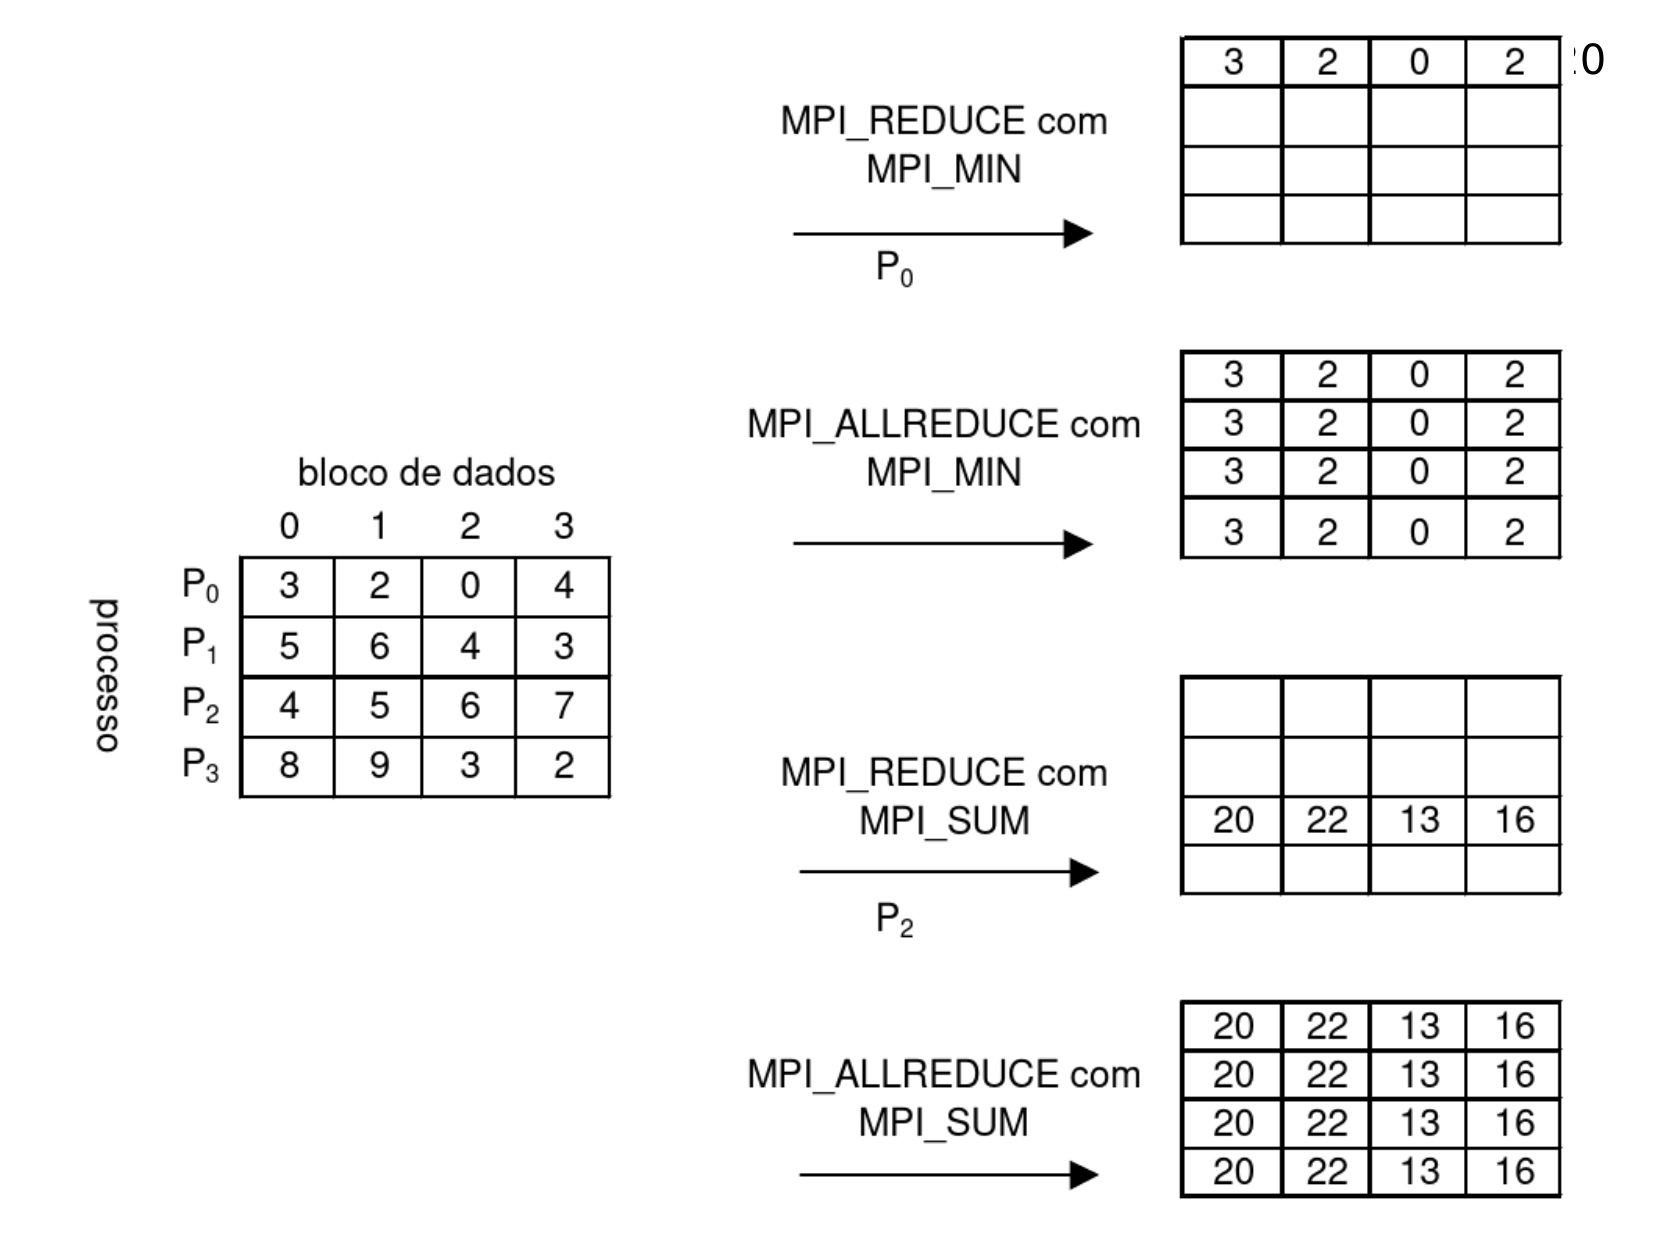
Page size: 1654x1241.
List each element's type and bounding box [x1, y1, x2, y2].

picture [86, 28, 1574, 1208]
